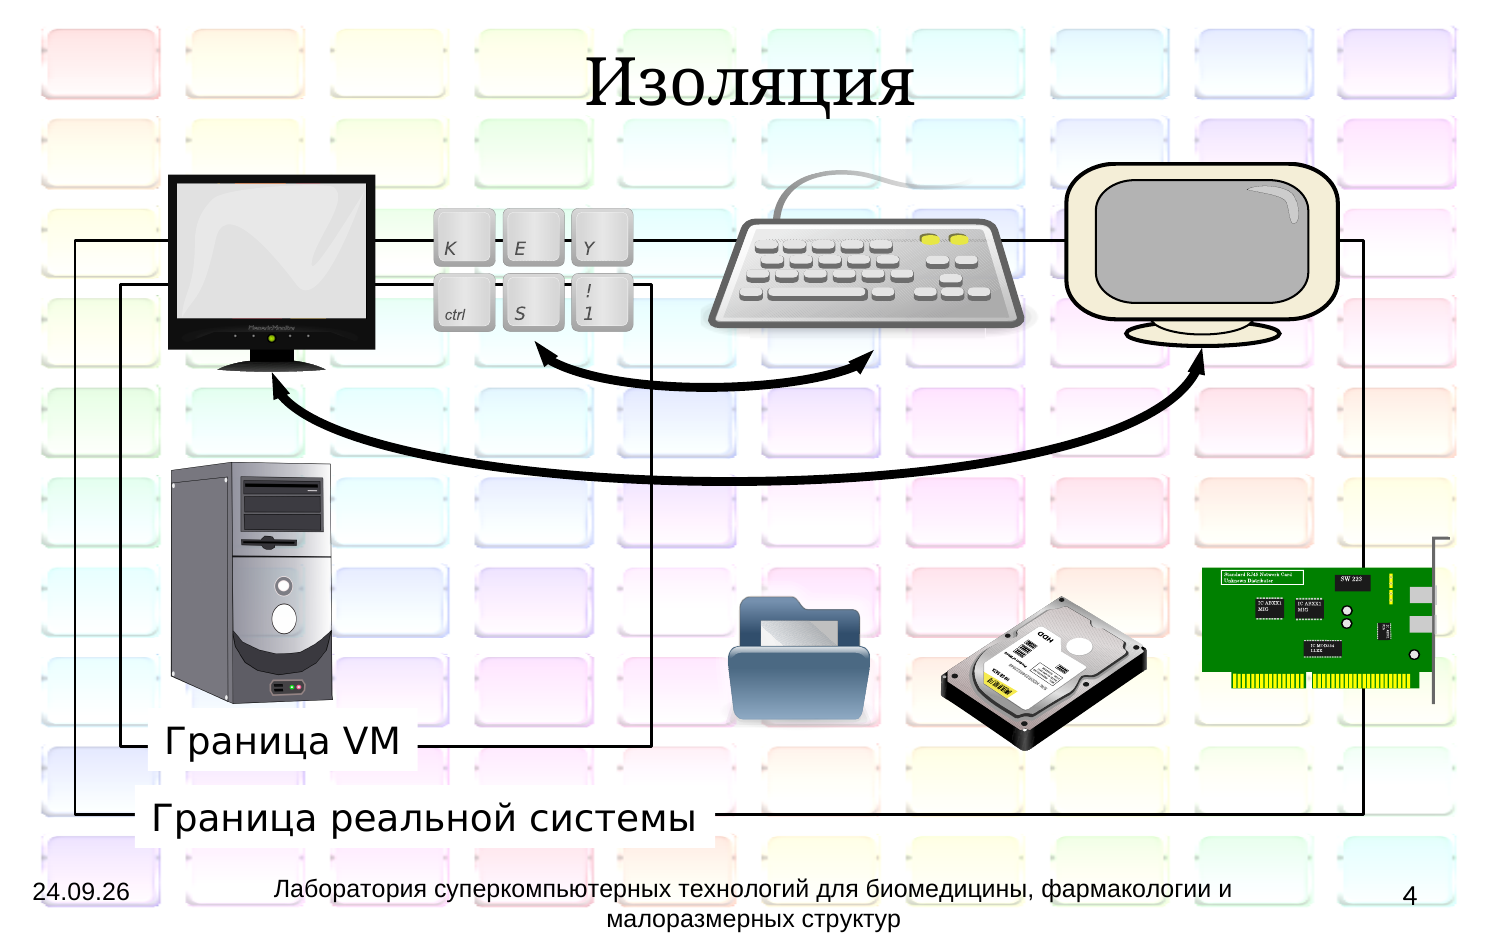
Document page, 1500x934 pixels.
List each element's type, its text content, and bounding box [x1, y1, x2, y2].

text_box Граница VM [147, 708, 418, 771]
picture [0, 0, 1500, 934]
text_box 11.03.12 [17, 868, 184, 918]
text_box <номер> [1387, 868, 1473, 918]
text_box Граница реальной системы [134, 785, 716, 848]
title Изоляция [75, 31, 1426, 127]
text_box Лаборатория суперкомпьютерных технологий для биомедицины, фармакологии и малоразмерных структур [171, 864, 1338, 915]
